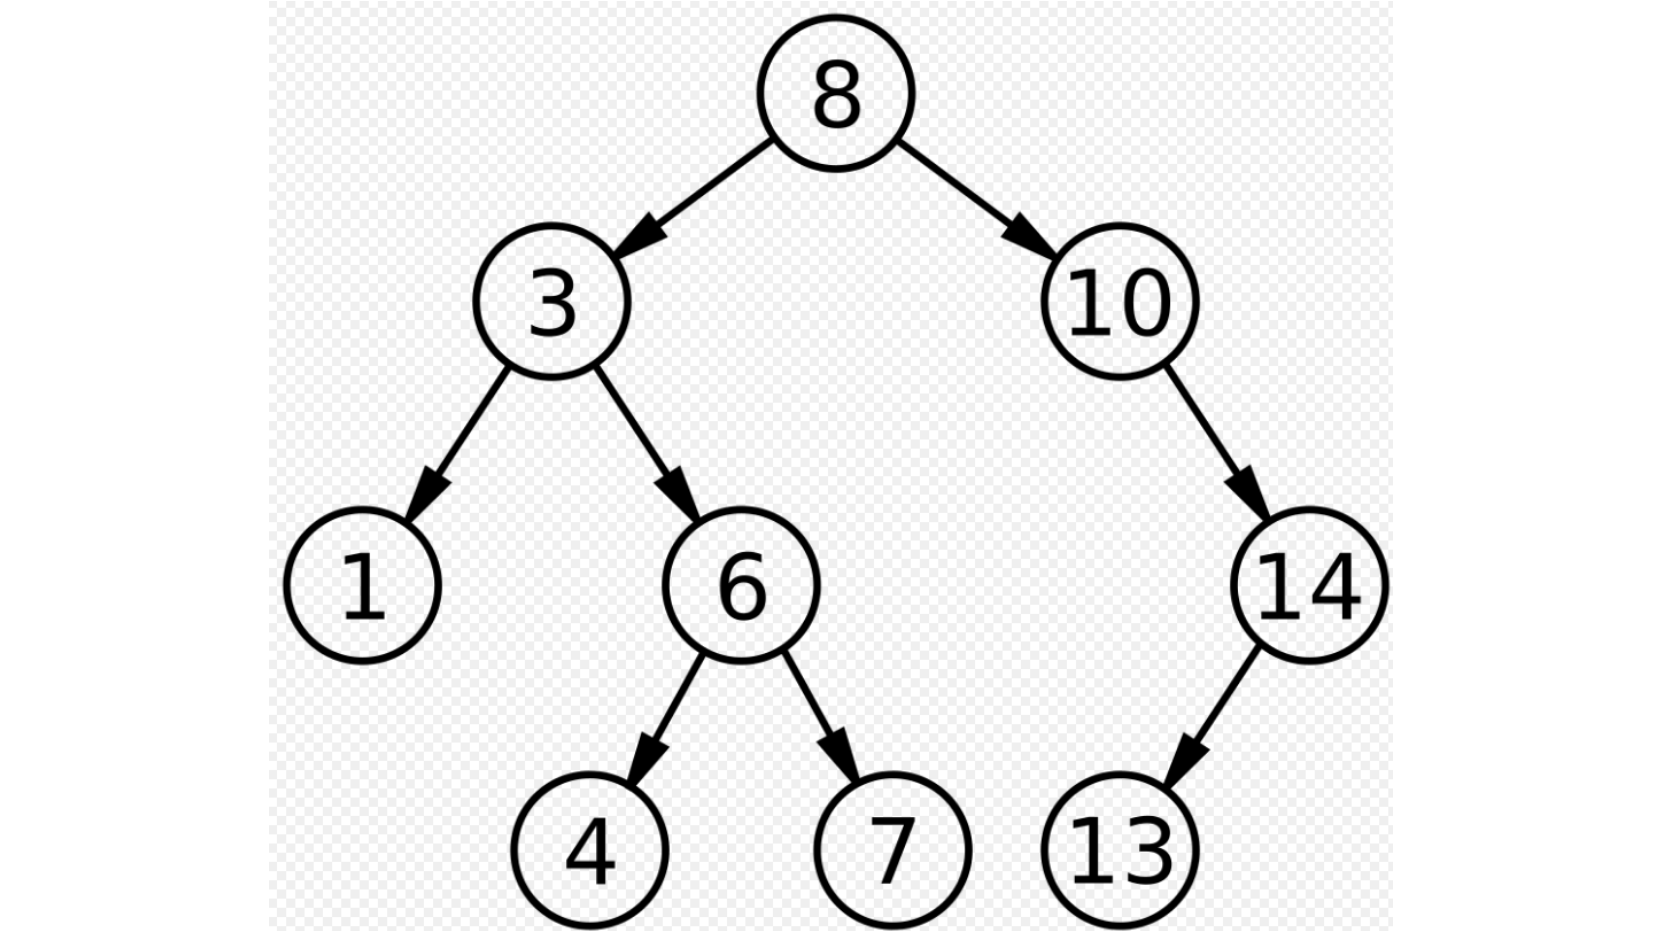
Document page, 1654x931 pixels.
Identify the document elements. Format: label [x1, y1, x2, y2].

picture [269, 1, 1393, 931]
